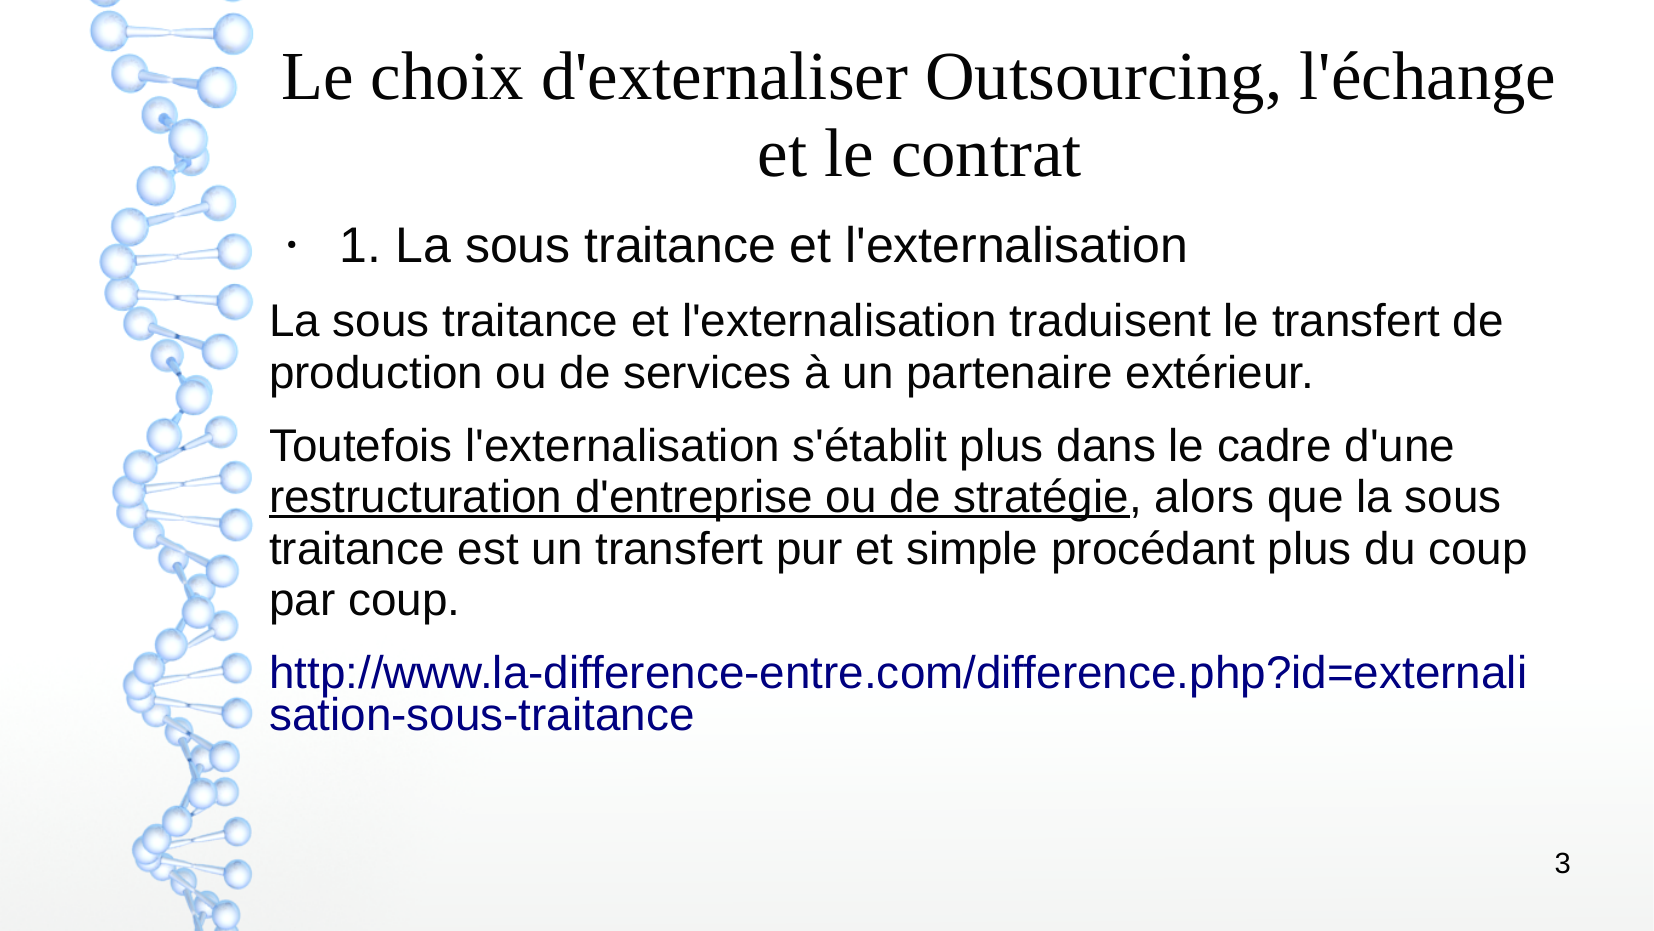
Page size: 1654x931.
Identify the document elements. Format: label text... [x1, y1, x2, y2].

list 1. La sous traitance et l'externalisation La sous traitance et l'externalisation traduisent le transfert de production ou de services à un partenaire extérieur. Toutefois l'externalisation s'établit plus dans le cadre d'une restructuration d'entreprise ou de stratégie, alors que la sous traitance est un transfert pur et simple procédant plus du coup par coup. http://www.la-difference-entre.com/difference.php?id=externalisation-sous-traitance [269, 217, 1538, 758]
picture [0, 0, 1654, 931]
title Le choix d'externaliser Outsourcing, l'échange et le contrat [269, 37, 1571, 193]
